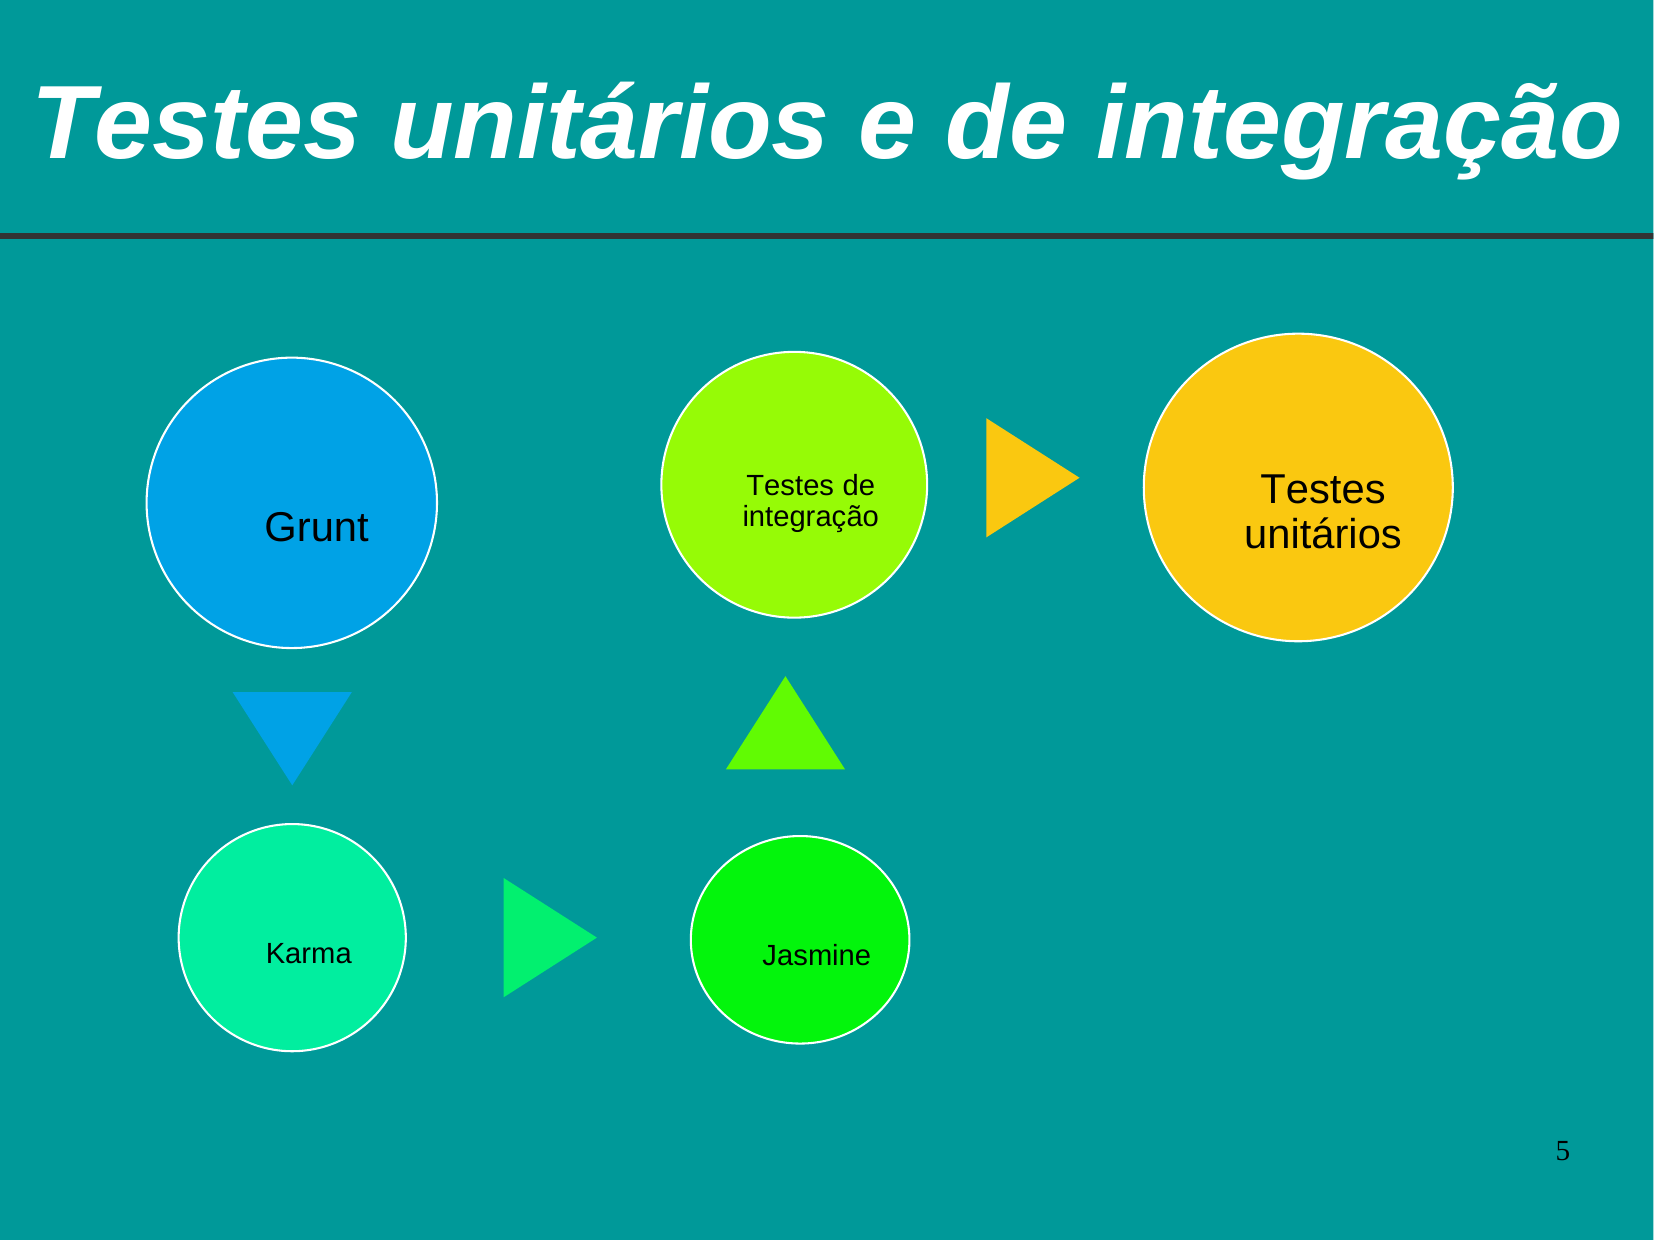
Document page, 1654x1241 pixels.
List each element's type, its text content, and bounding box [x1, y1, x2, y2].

text_box [725, 676, 846, 770]
text_box Testes de integração [661, 351, 928, 618]
text_box [505, 881, 594, 995]
text_box Testes unitários [1143, 333, 1453, 642]
text_box Grunt [146, 357, 438, 649]
text_box [232, 692, 352, 786]
text_box Jasmine [690, 836, 910, 1044]
text_box [986, 418, 1080, 538]
text_box Karma [178, 824, 406, 1052]
text_box Testes unitários e de integração [15, 57, 1640, 189]
